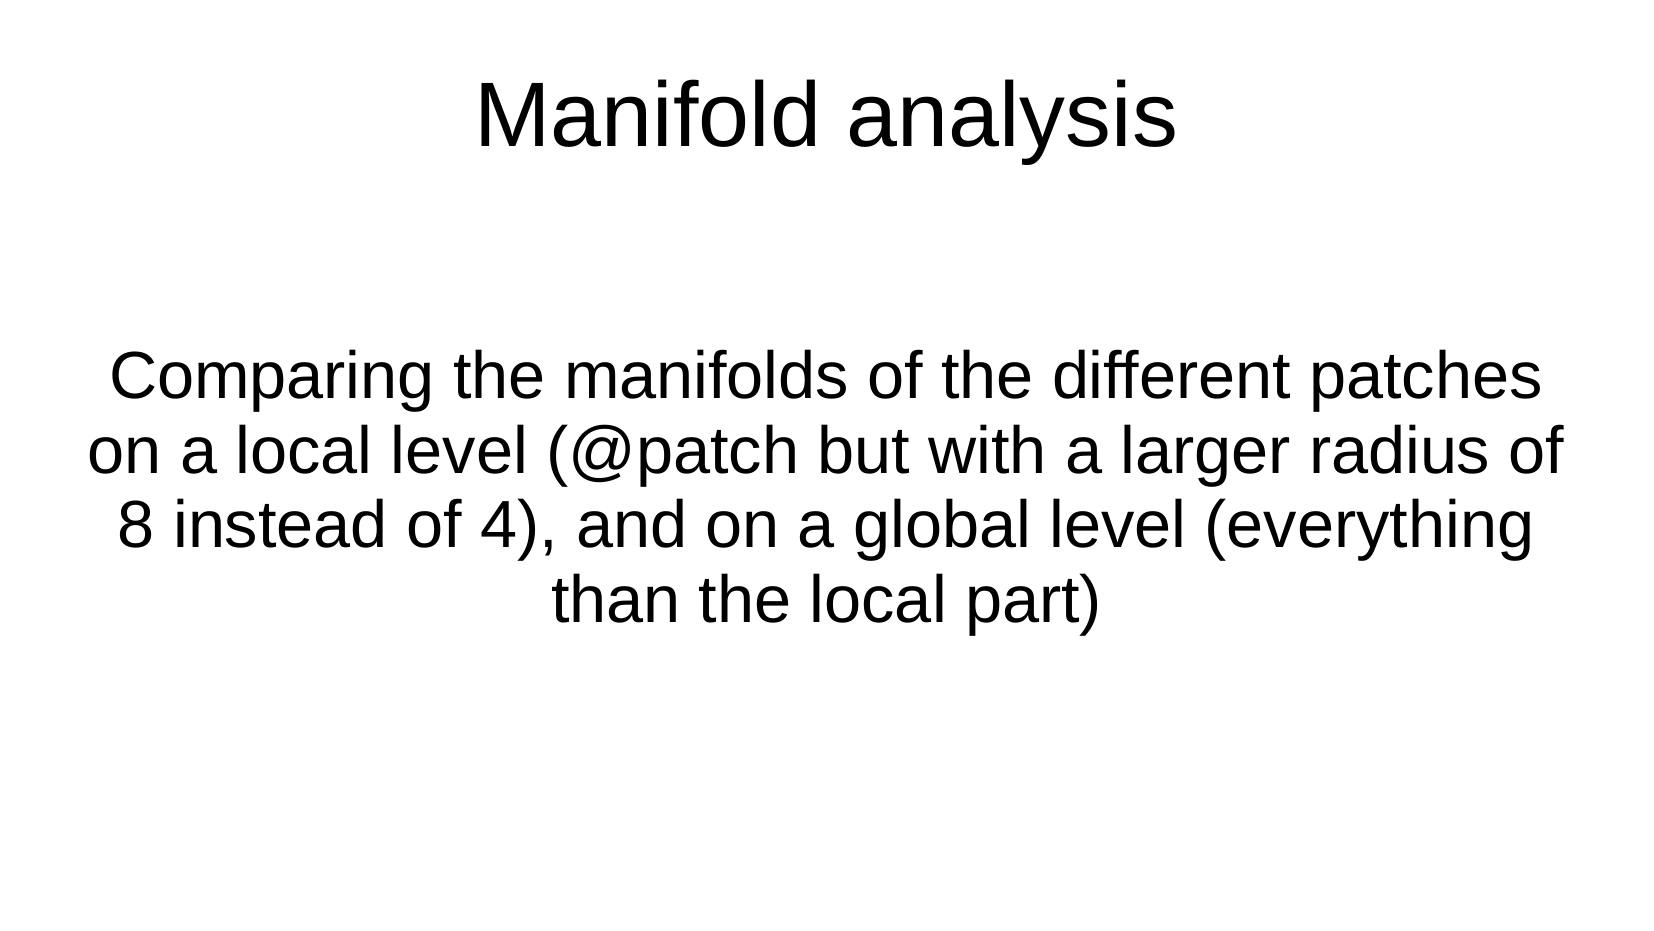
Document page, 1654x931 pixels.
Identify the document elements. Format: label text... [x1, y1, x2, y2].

subtitle Comparing the manifolds of the different patches on a local level (@patch but with a larger radius of 8 instead of 4), and on a global level (everything than the local part) [82, 217, 1571, 758]
title Manifold analysis [82, 37, 1571, 193]
